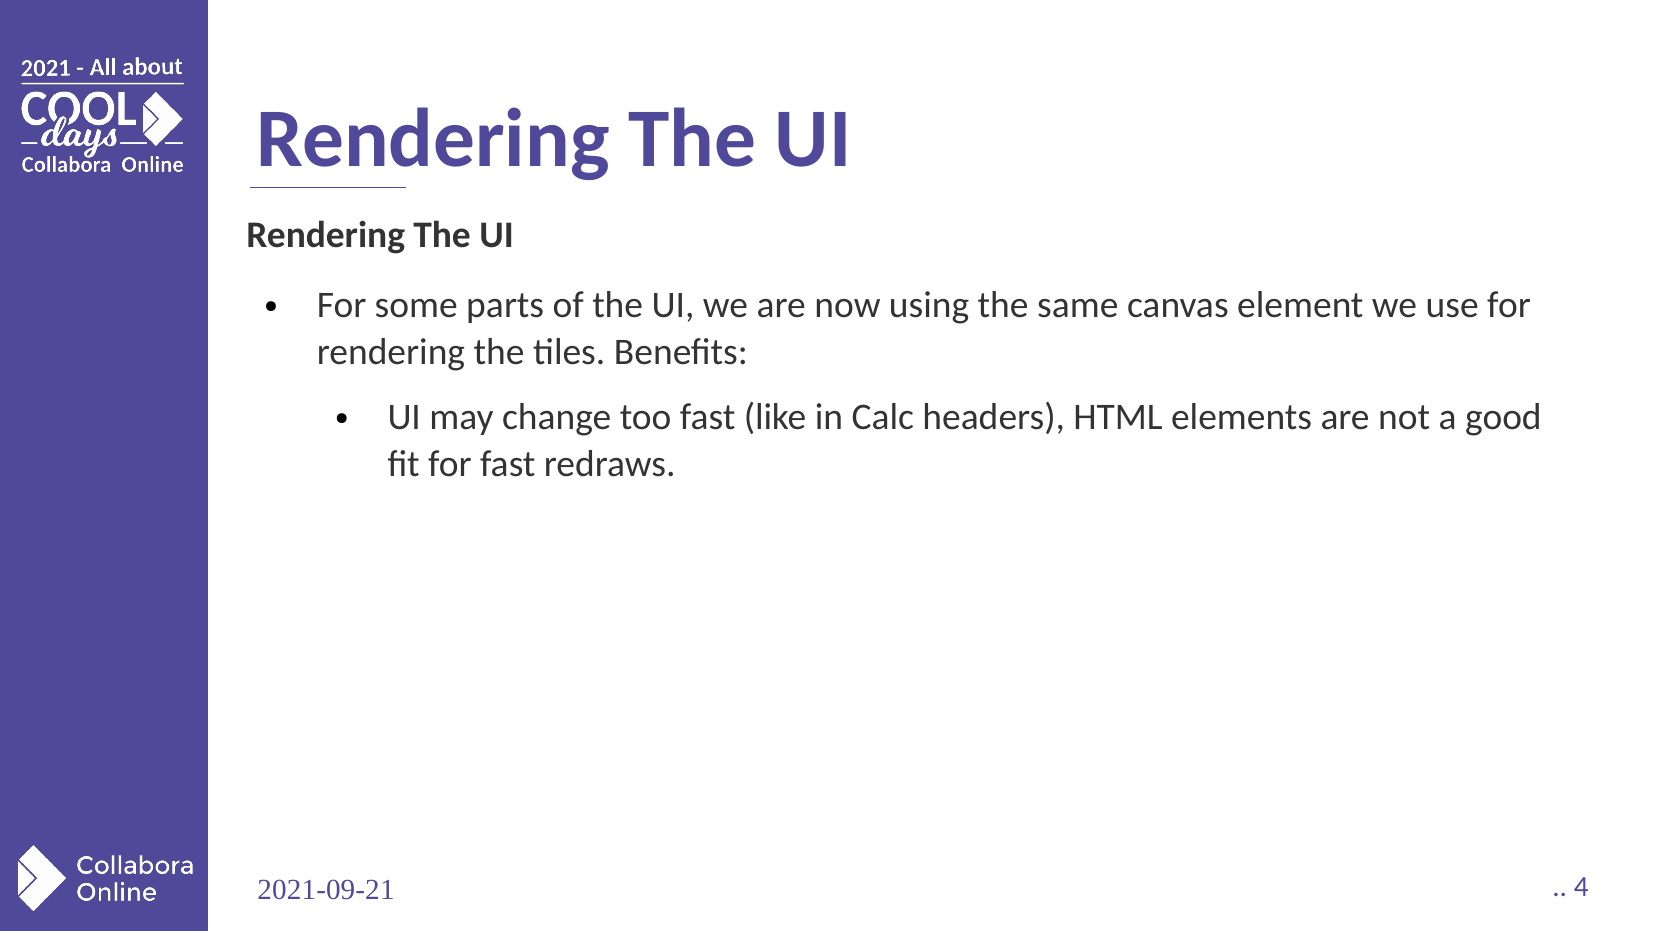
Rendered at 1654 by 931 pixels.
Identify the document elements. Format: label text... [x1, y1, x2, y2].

list Rendering The UI For some parts of the UI, we are now using the same canvas element we use for rendering the tiles. Benefits: UI may change too fast (like in Calc headers), HTML elements are not a good fit for fast redraws. [246, 210, 1565, 832]
picture [21, 57, 184, 172]
picture [13, 840, 197, 916]
title Rendering The UI [256, 56, 1654, 188]
